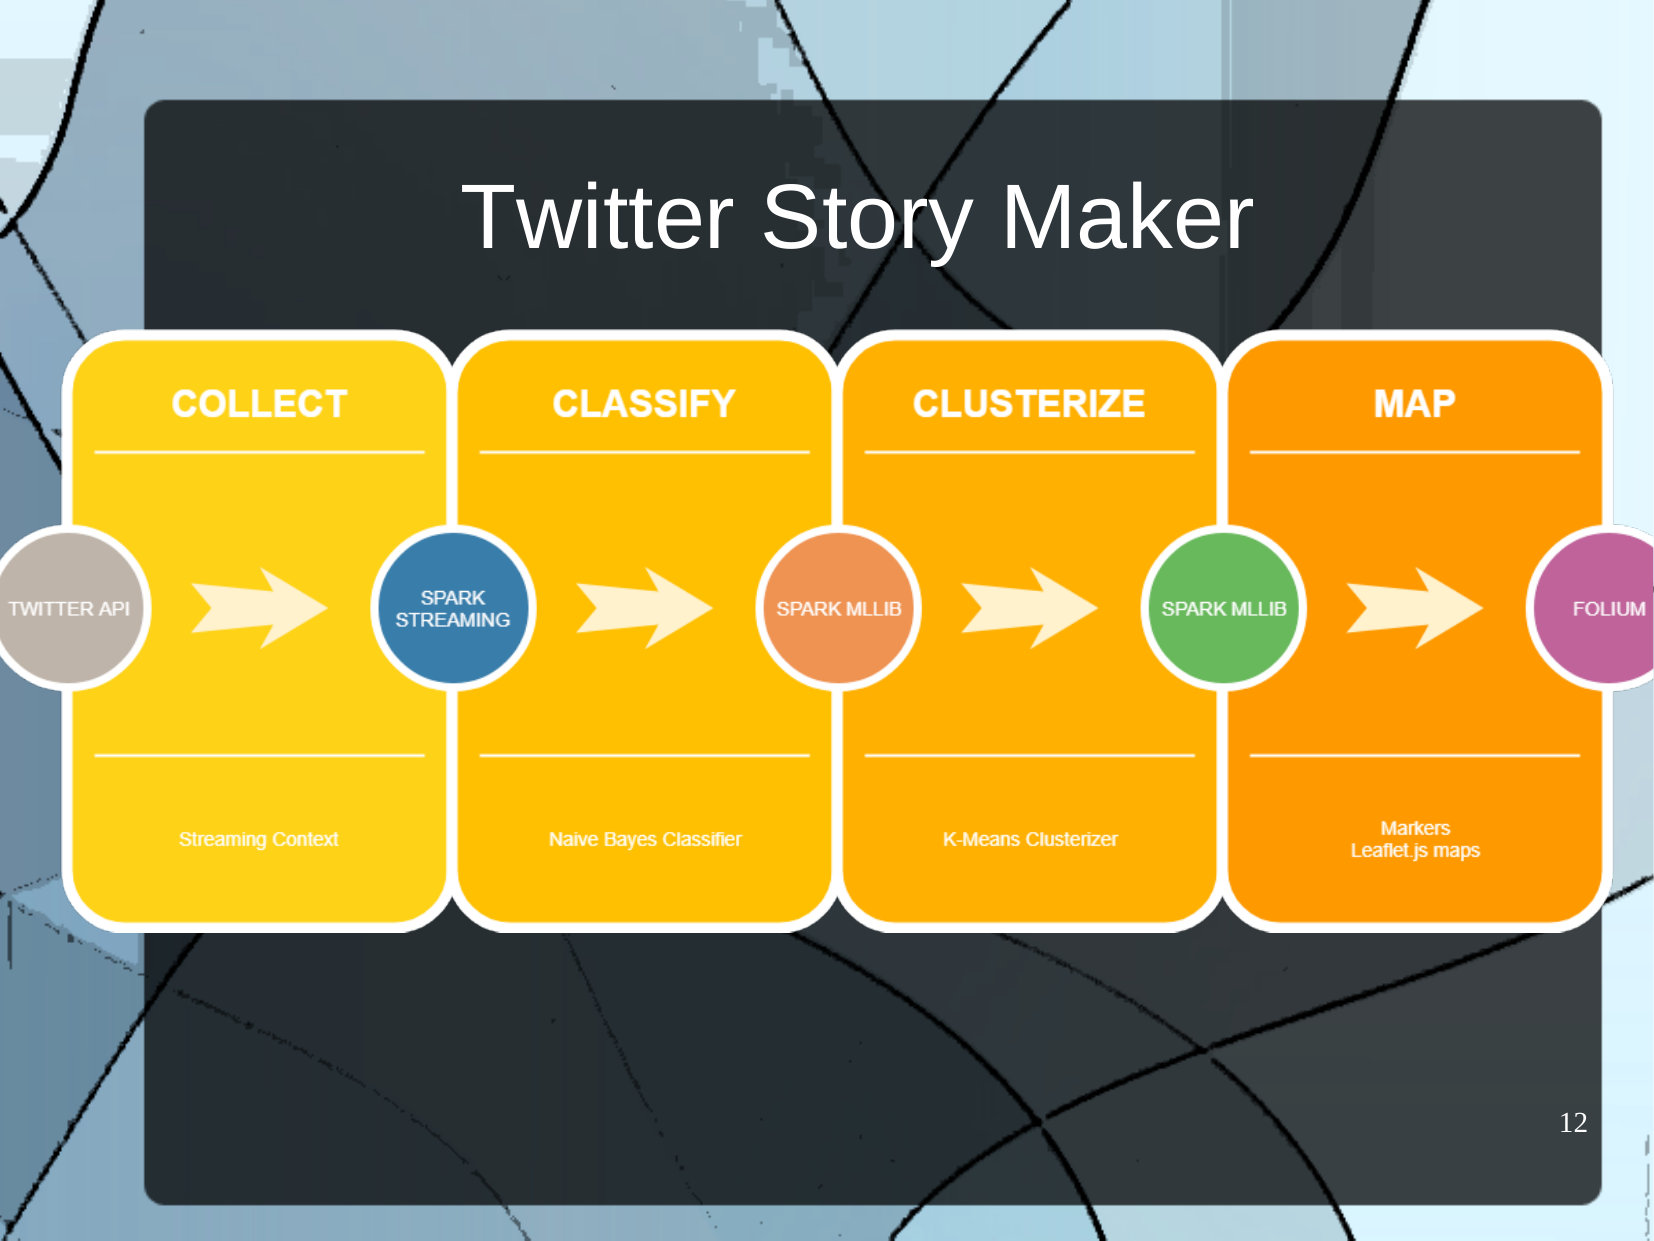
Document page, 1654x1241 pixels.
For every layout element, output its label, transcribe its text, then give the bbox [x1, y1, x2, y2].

title Twitter Story Maker [159, 108, 1583, 325]
picture [0, 0, 1654, 1241]
